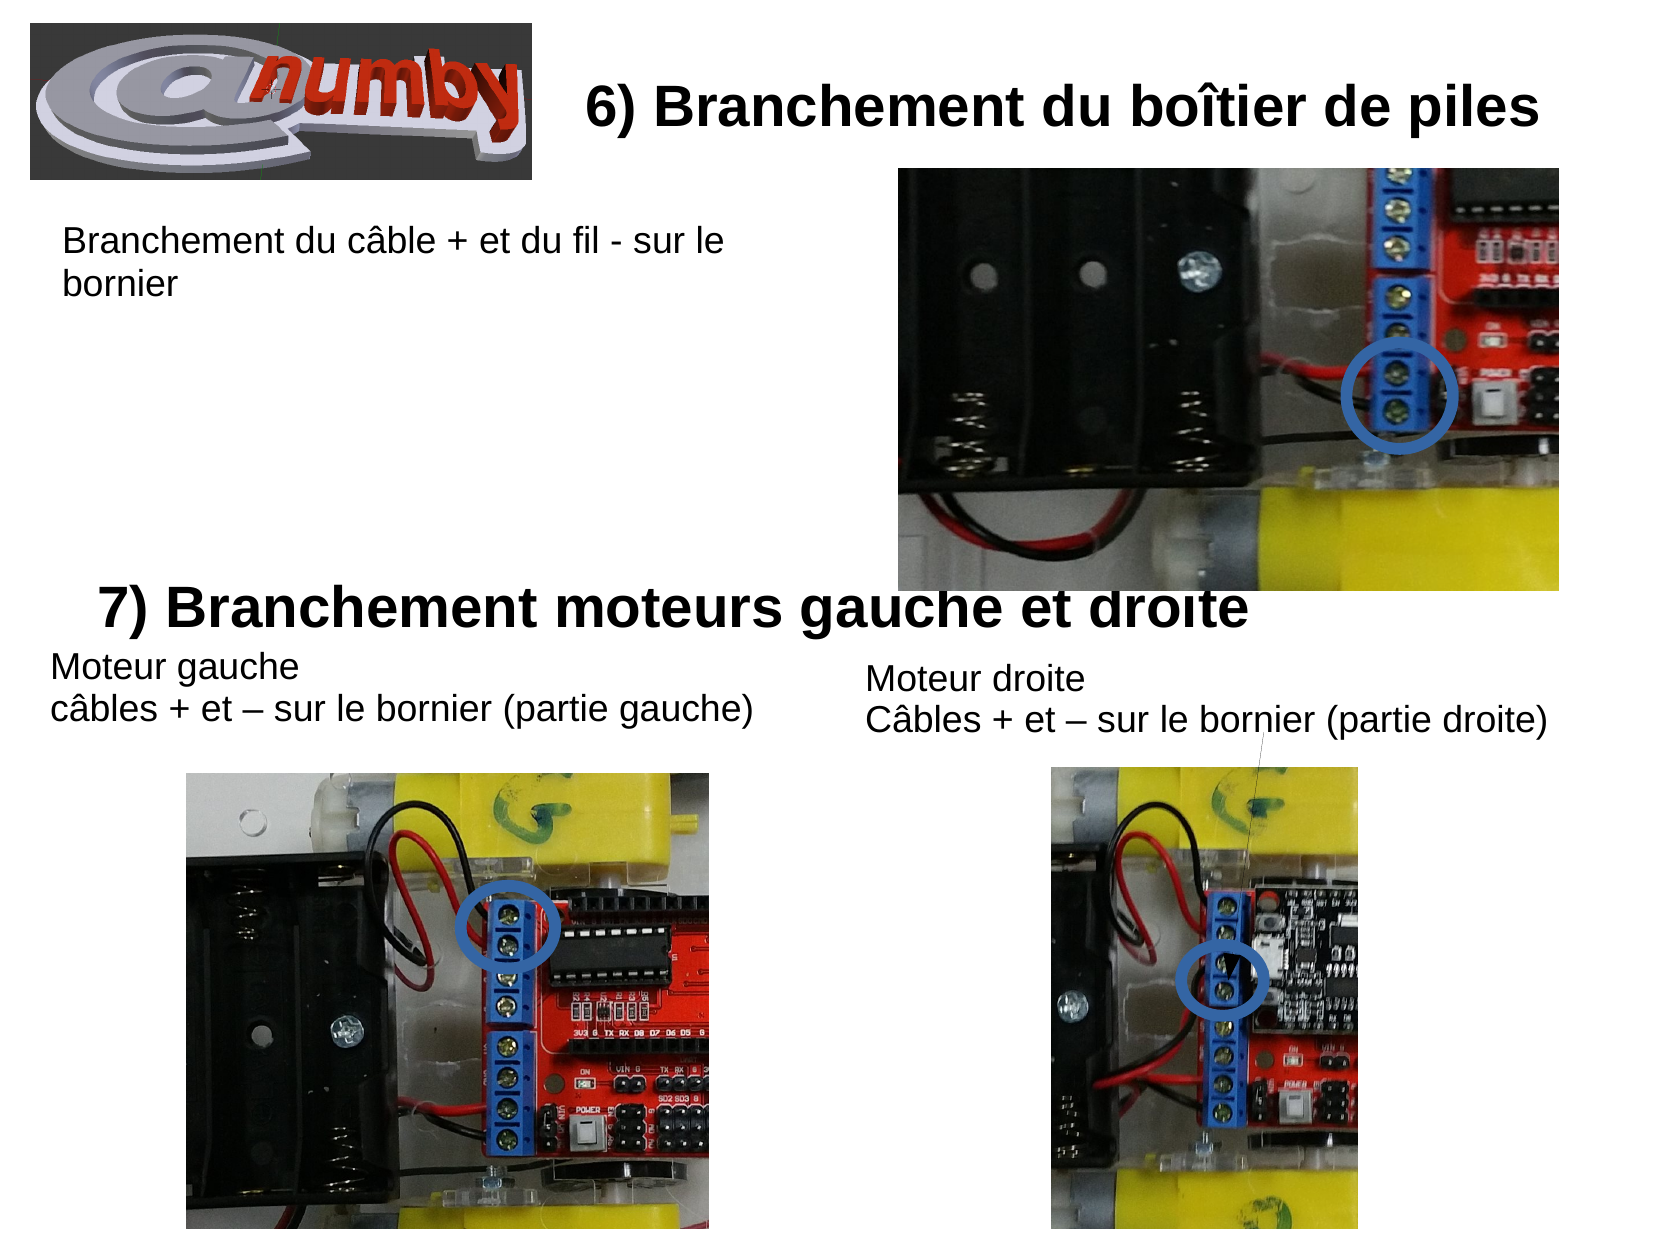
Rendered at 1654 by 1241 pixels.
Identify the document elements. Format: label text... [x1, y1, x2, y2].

title 6) Branchement du boîtier de piles [555, 35, 1571, 178]
text_box 7) Branchement moteurs gauche et droite [82, 566, 1312, 647]
text_box Moteur gauche câbles + et – sur le bornier (partie gauche) [35, 637, 898, 756]
text_box [460, 885, 556, 969]
picture [1051, 767, 1358, 1229]
picture [897, 167, 1559, 591]
text_box Branchement du câble + et du fil - sur le bornier [47, 212, 851, 312]
text_box Moteur droite Câbles + et – sur le bornier (partie droite) [850, 649, 1607, 756]
text_box [1181, 944, 1264, 1016]
picture [30, 23, 532, 180]
picture [186, 773, 709, 1229]
